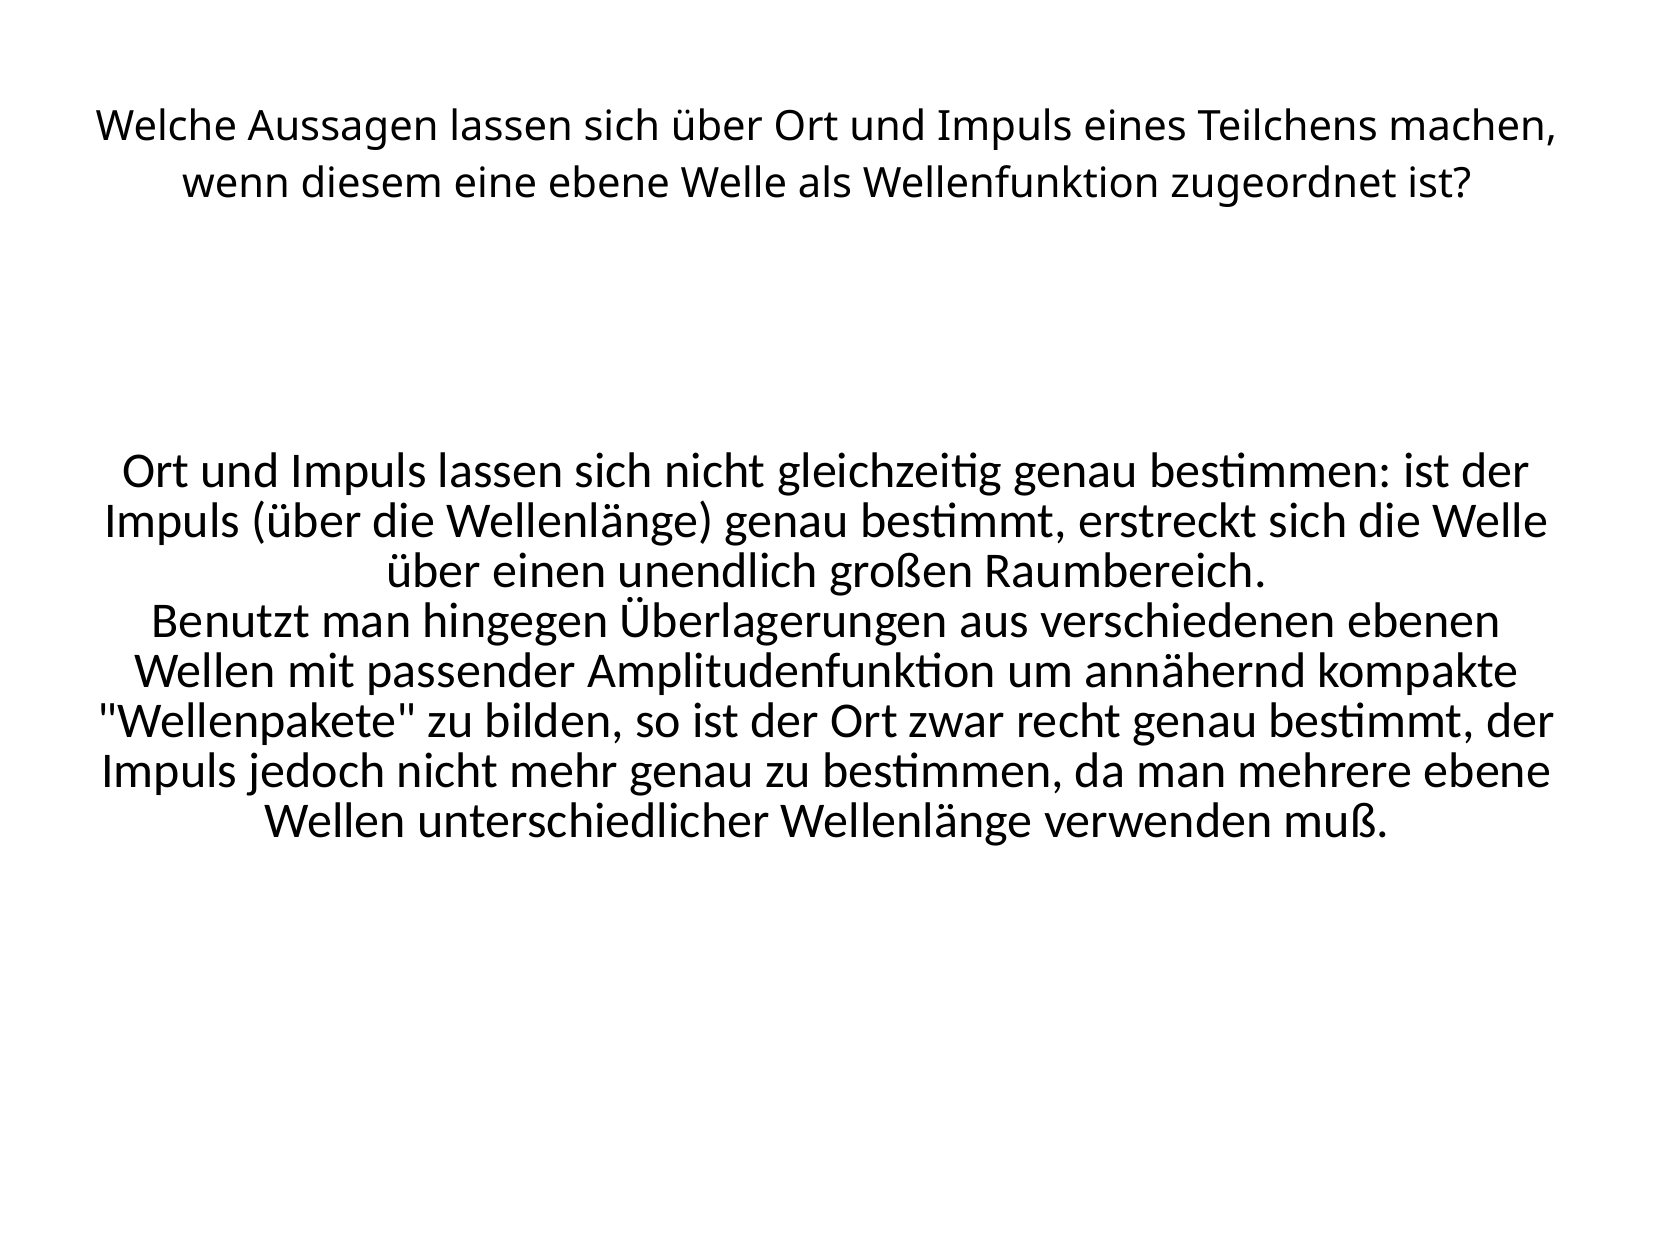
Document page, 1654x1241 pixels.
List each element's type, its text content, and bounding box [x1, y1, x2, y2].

title Welche Aussagen lassen sich über Ort und Impuls eines Teilchens machen, wenn diesem eine ebene Welle als Wellenfunktion zugeordnet ist? [82, 49, 1571, 257]
subtitle Ort und Impuls lassen sich nicht gleichzeitig genau bestimmen: ist der Impuls (über die Wellenlänge) genau bestimmt, erstreckt sich die Welle über einen unendlich großen Raumbereich. Benutzt man hingegen Überlagerungen aus verschiedenen ebenen Wellen mit passender Amplitudenfunktion um annähernd kompakte "Wellenpakete" zu bilden, so ist der Ort zwar recht genau bestimmt, der Impuls jedoch nicht mehr genau zu bestimmen, da man mehrere ebene Wellen unterschiedlicher Wellenlänge verwenden muß. [82, 290, 1571, 1010]
